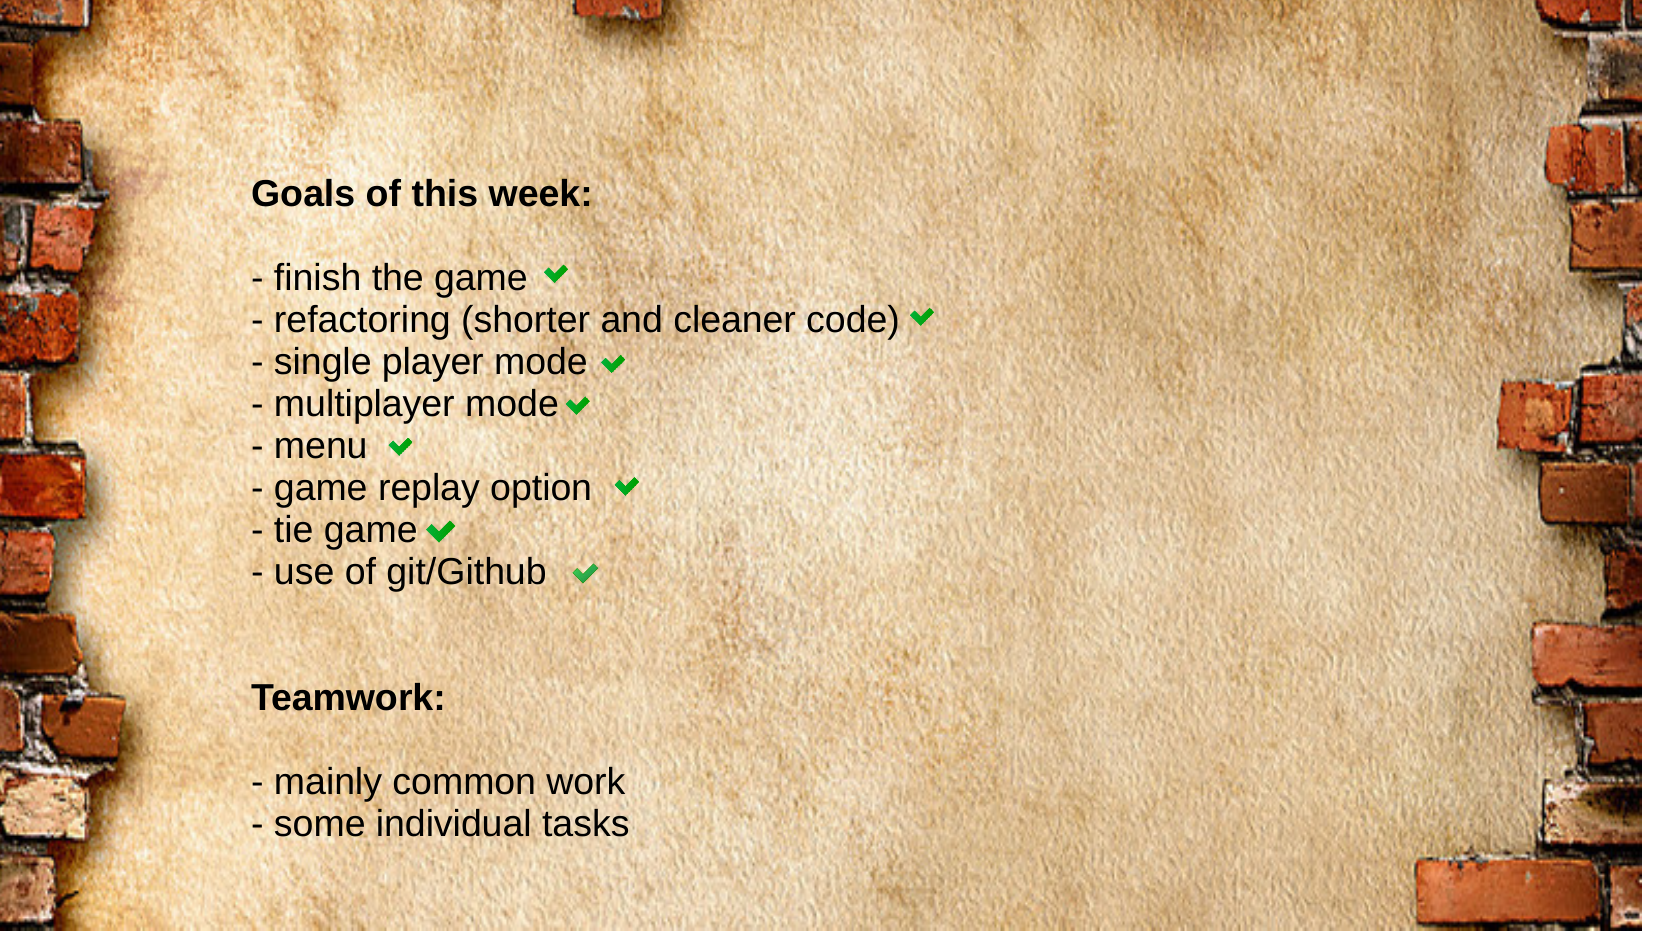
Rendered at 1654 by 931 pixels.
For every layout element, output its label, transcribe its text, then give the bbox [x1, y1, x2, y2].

text_box Goals of this week: - finish the game - refactoring (shorter and cleaner code) - single player mode - multiplayer mode - menu - game replay option - tie game - use of git/Github Teamwork: - mainly common work - some individual tasks [236, 165, 1359, 852]
picture [0, 0, 1642, 931]
